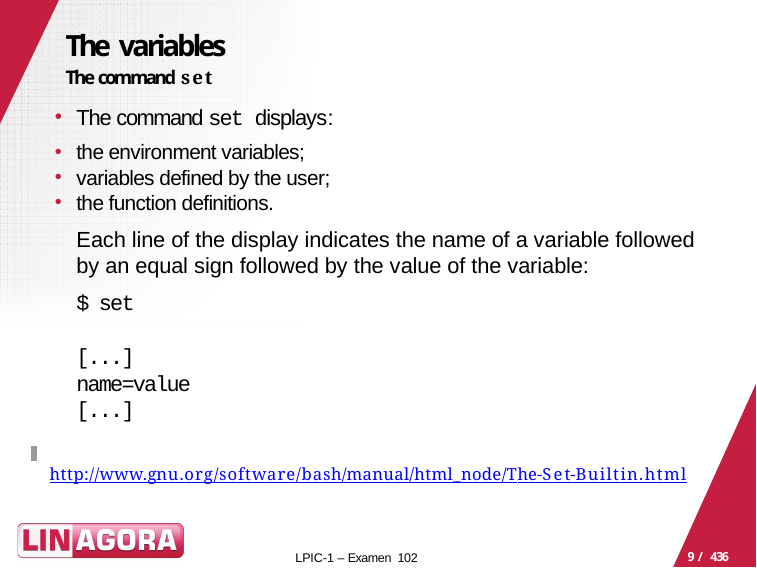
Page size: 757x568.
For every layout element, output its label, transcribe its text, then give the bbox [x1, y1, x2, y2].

text_box http://www.gnu.org/software/bash/manual/html_node/The-Set-Builtin.html [47, 463, 721, 487]
title The variables [63, 26, 692, 62]
slide_number <numéro> / 436 [683, 549, 747, 568]
text_box [17, 519, 184, 562]
text_box The command set The command set displays: the environment variables; variables defined by the user; the function definitions. Each line of the display indicates the name of a variable followed by an equal sign followed by the value of the variable: $ set [...] name=value [...] [52, 65, 719, 423]
picture [0, 0, 352, 352]
footer LPIC-1 – Examen 102 [293, 549, 420, 568]
